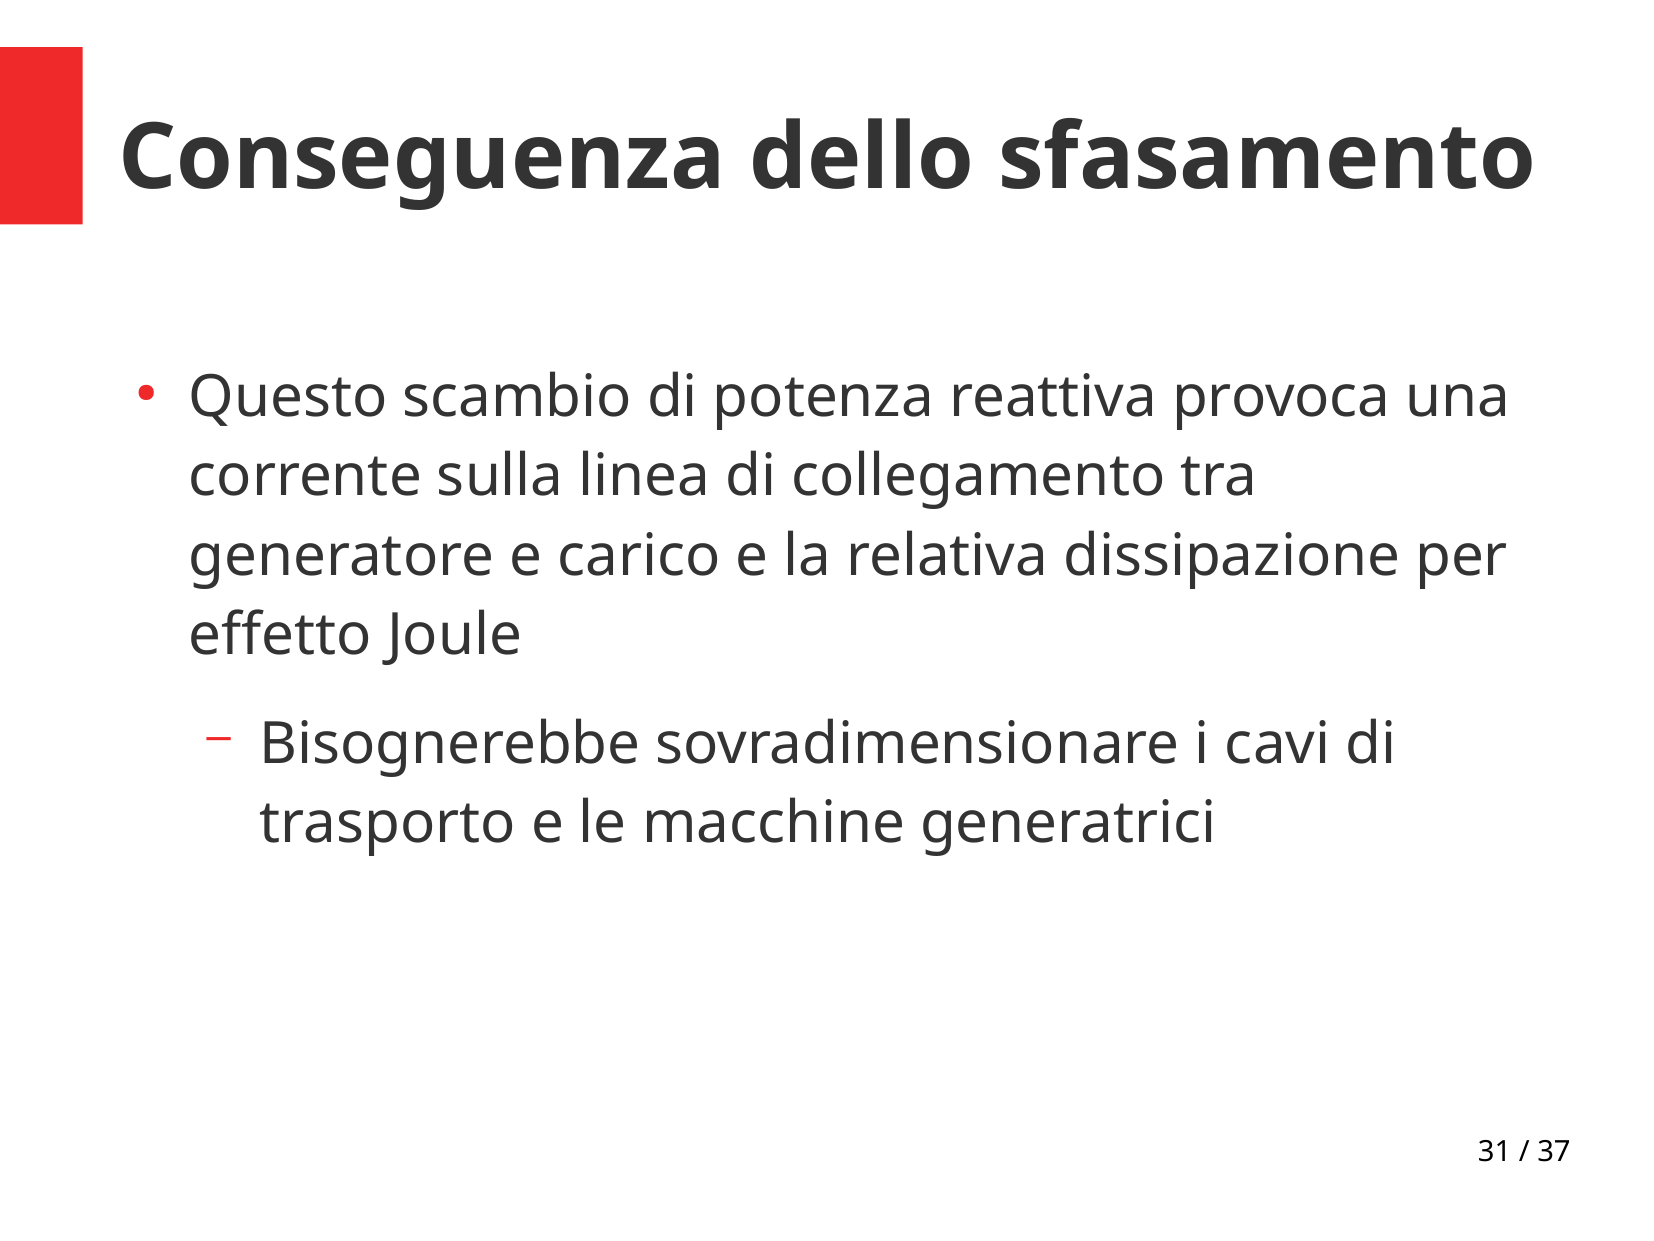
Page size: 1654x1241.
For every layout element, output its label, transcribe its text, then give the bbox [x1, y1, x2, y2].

title Conseguenza dello sfasamento [118, 45, 1571, 260]
list Questo scambio di potenza reattiva provoca una corrente sulla linea di collegamento tra generatore e carico e la relativa dissipazione per effetto Joule Bisognerebbe sovradimensionare i cavi di trasporto e le macchine generatrici [118, 354, 1536, 1074]
